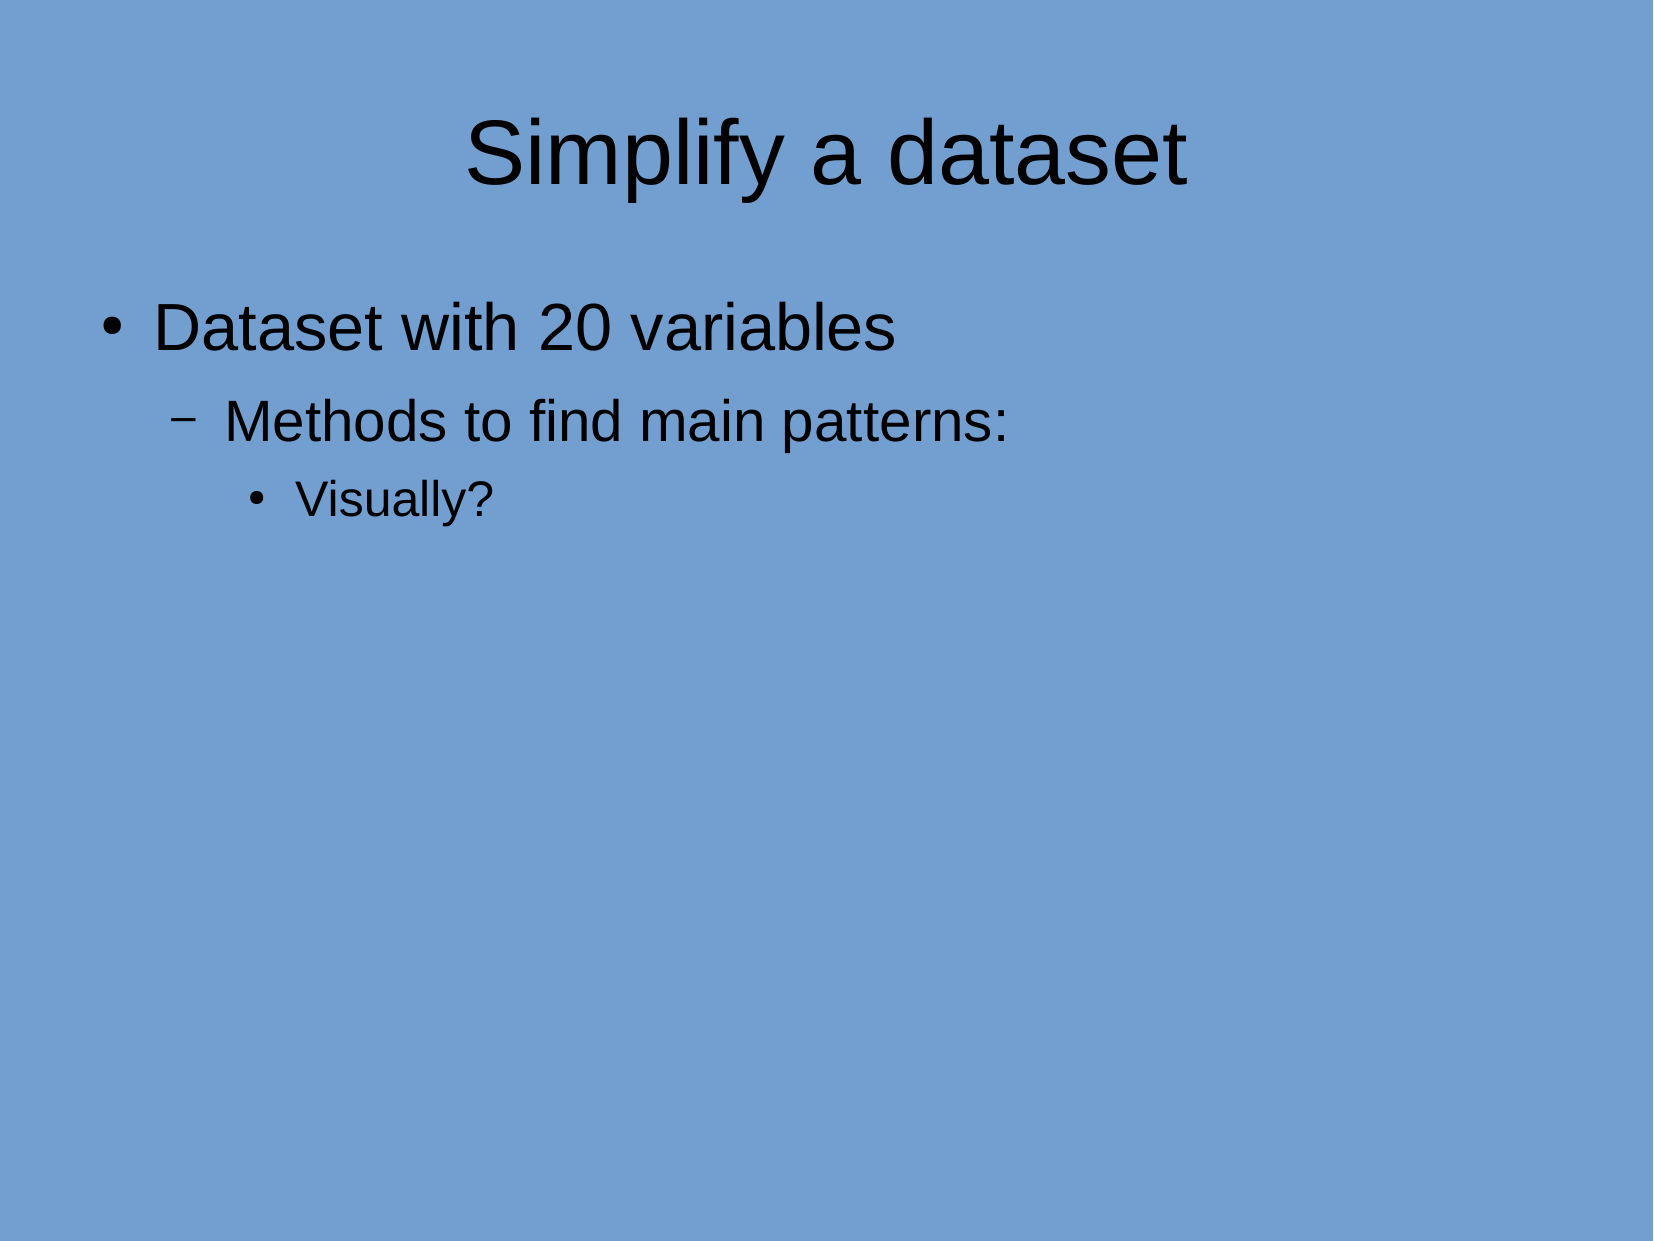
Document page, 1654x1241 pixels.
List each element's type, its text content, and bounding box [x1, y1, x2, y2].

list Dataset with 20 variables Methods to find main patterns: Visually? [82, 290, 1571, 1010]
title Simplify a dataset [82, 49, 1571, 257]
